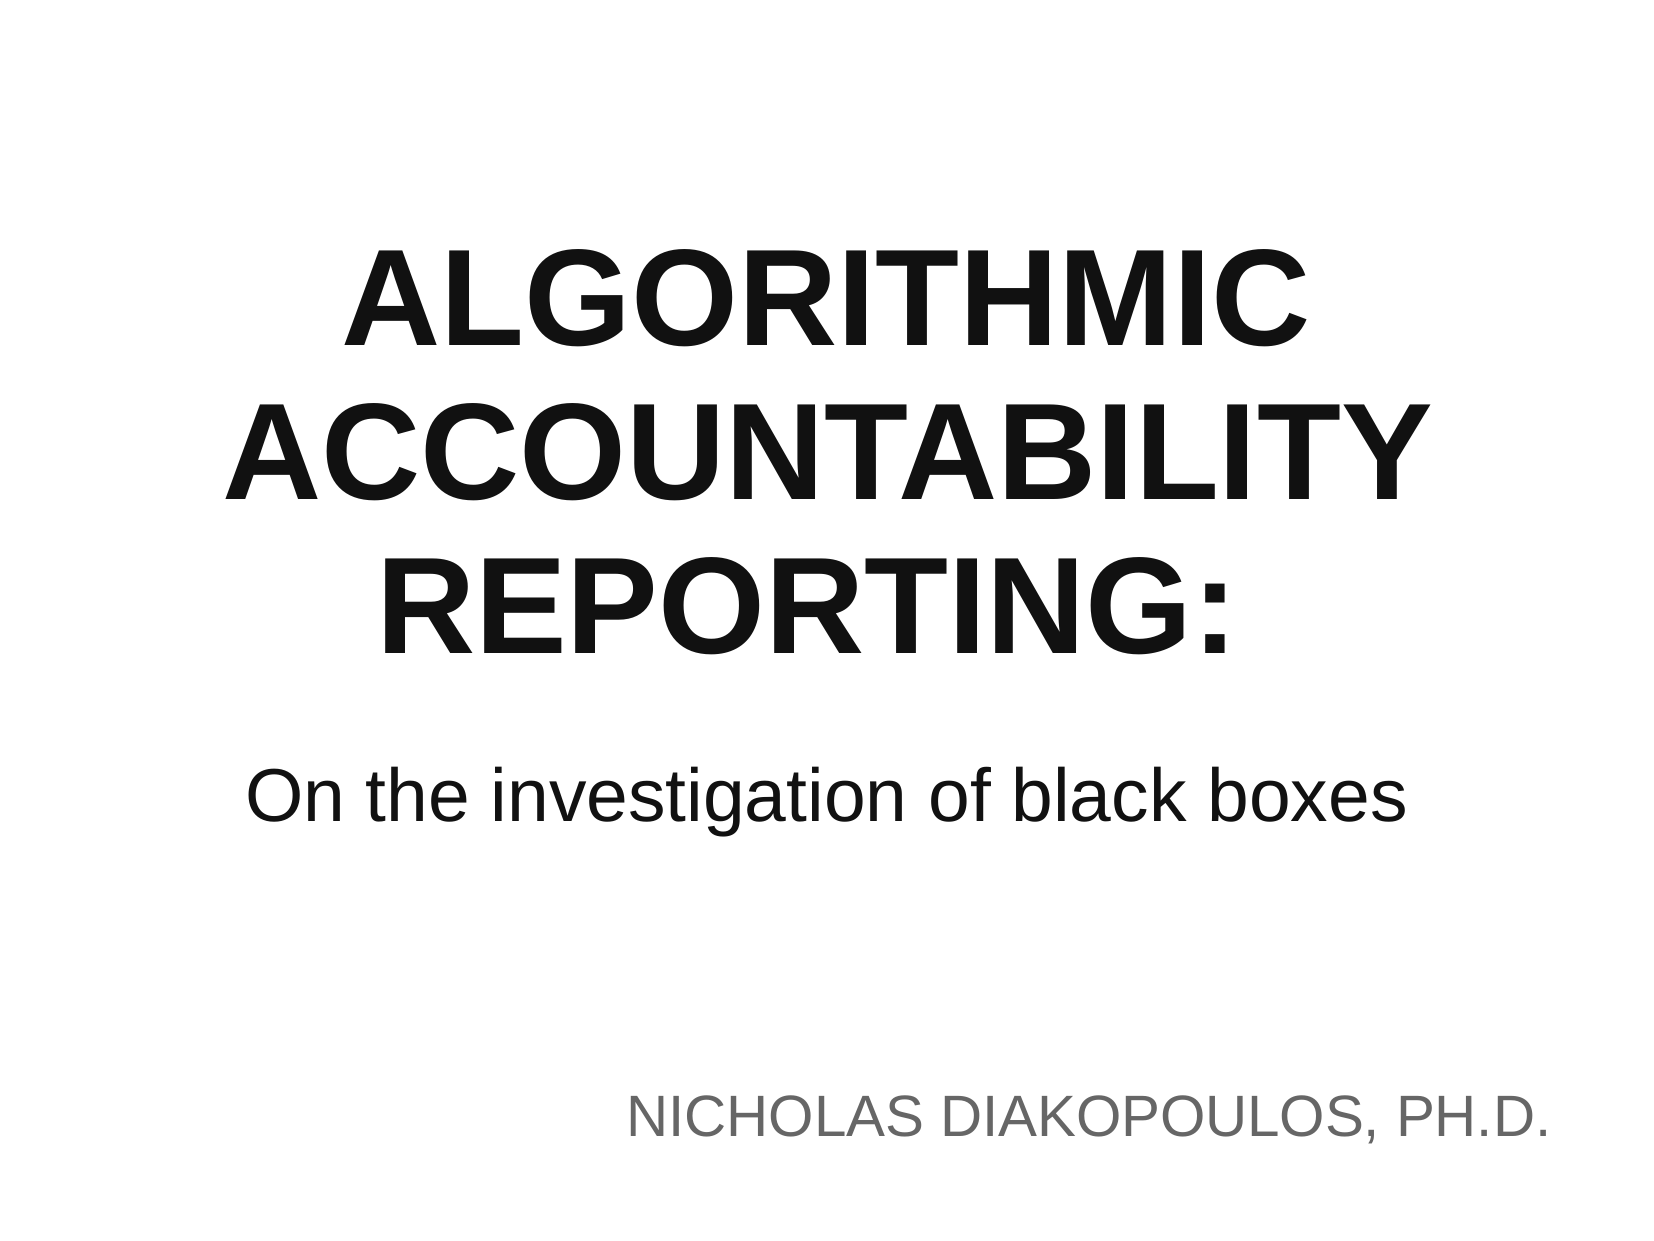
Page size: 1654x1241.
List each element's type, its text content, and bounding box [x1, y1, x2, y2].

text_box NICHOLAS DIAKOPOULOS, PH.D. [546, 1076, 1567, 1222]
subtitle ALGORITHMIC ACCOUNTABILITY REPORTING: On the investigation of black boxes [82, 49, 1571, 1010]
